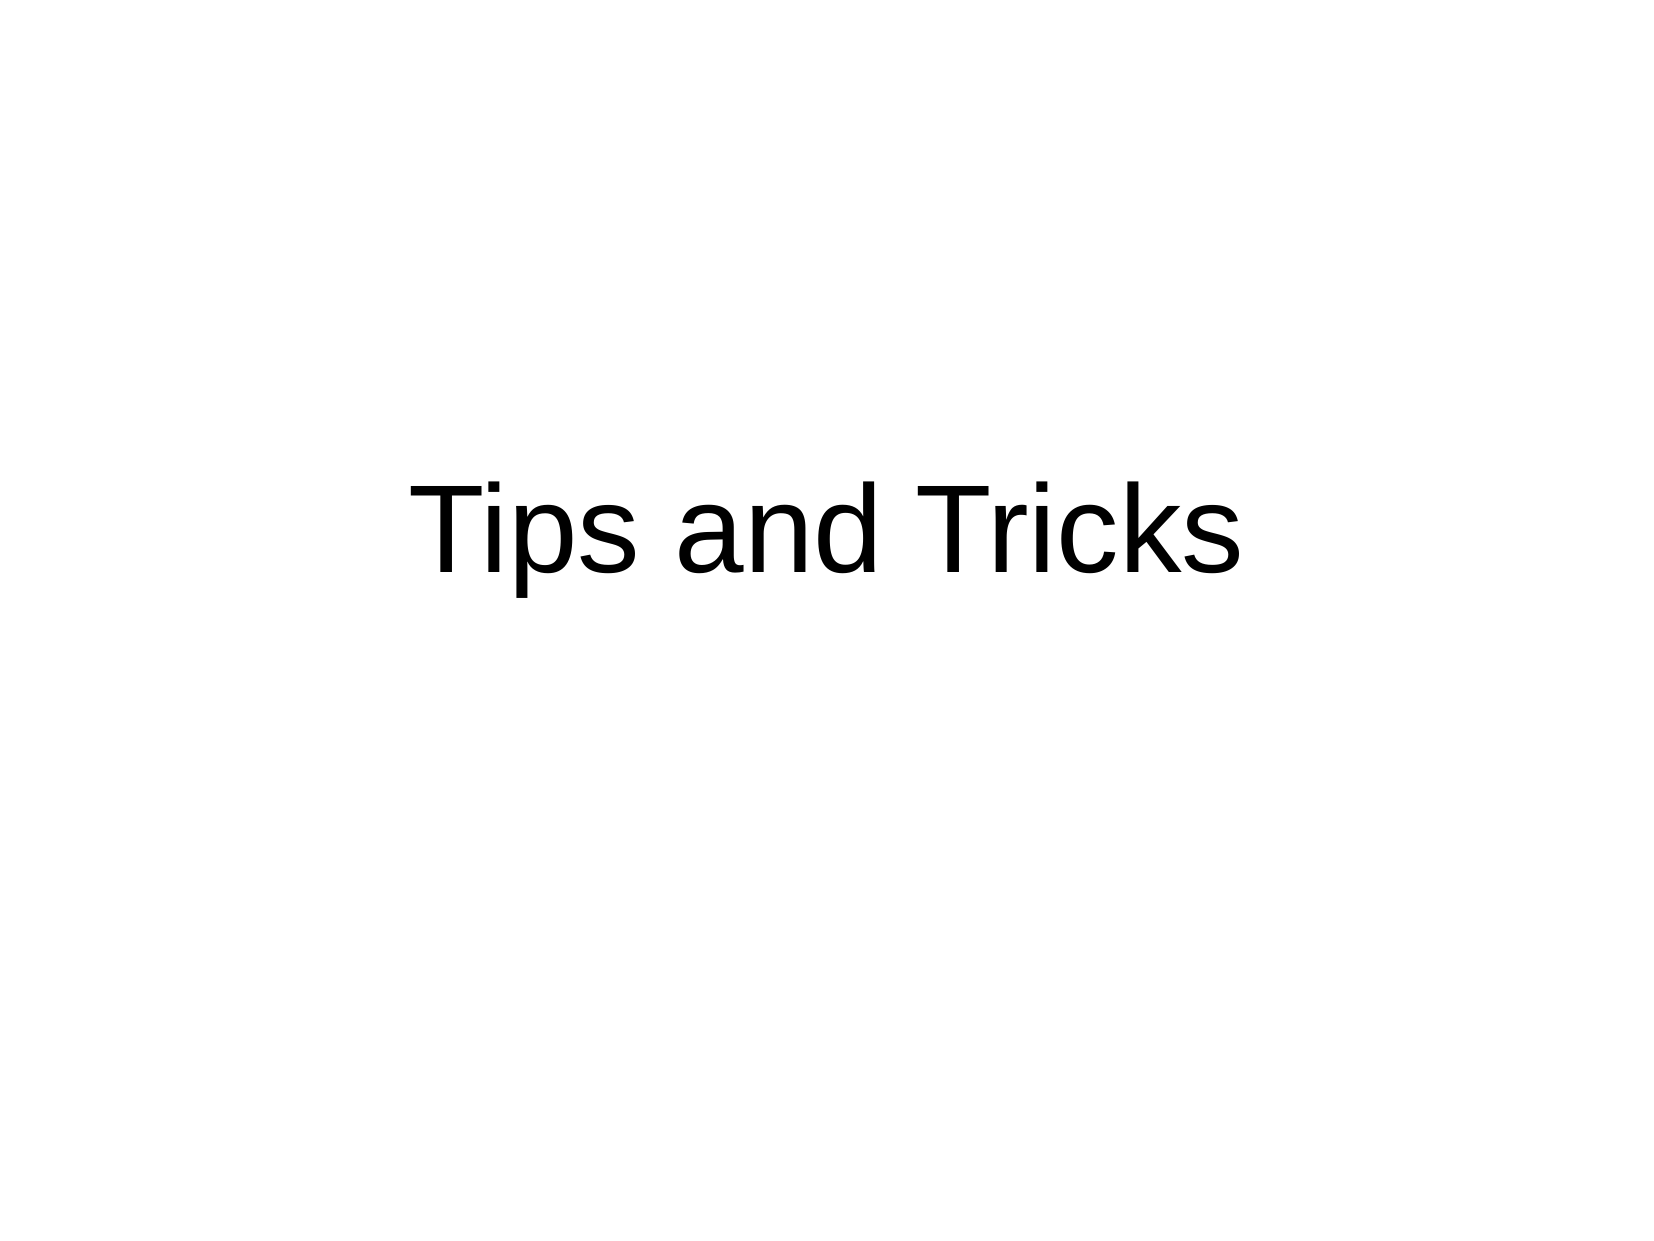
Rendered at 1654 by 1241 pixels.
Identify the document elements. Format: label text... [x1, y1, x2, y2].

subtitle Tips and Tricks [82, 49, 1571, 1010]
